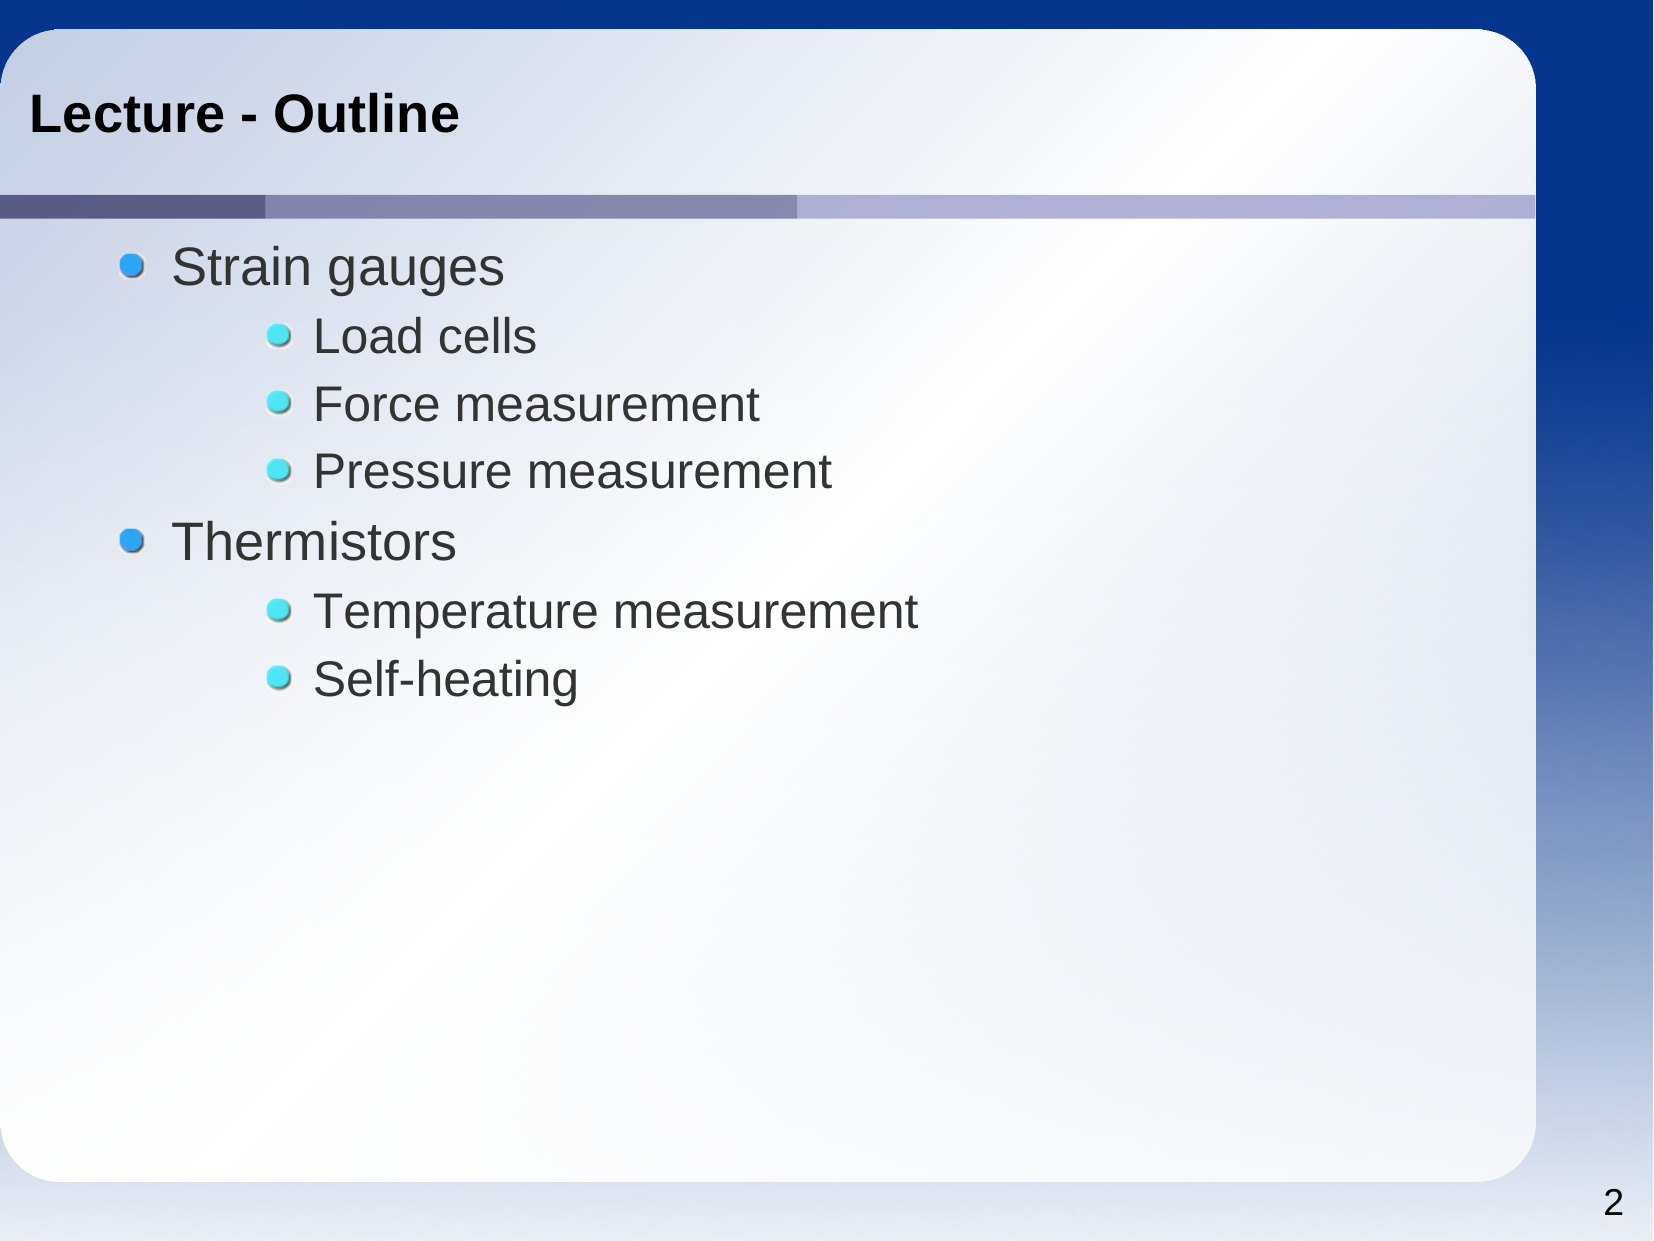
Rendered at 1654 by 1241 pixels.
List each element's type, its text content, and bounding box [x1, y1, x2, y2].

picture [0, 0, 1654, 1241]
title Lecture - Outline [29, 49, 1506, 178]
list Strain gauges Load cells Force measurement Pressure measurement Thermistors Temperature measurement Self-heating [29, 236, 1506, 1152]
